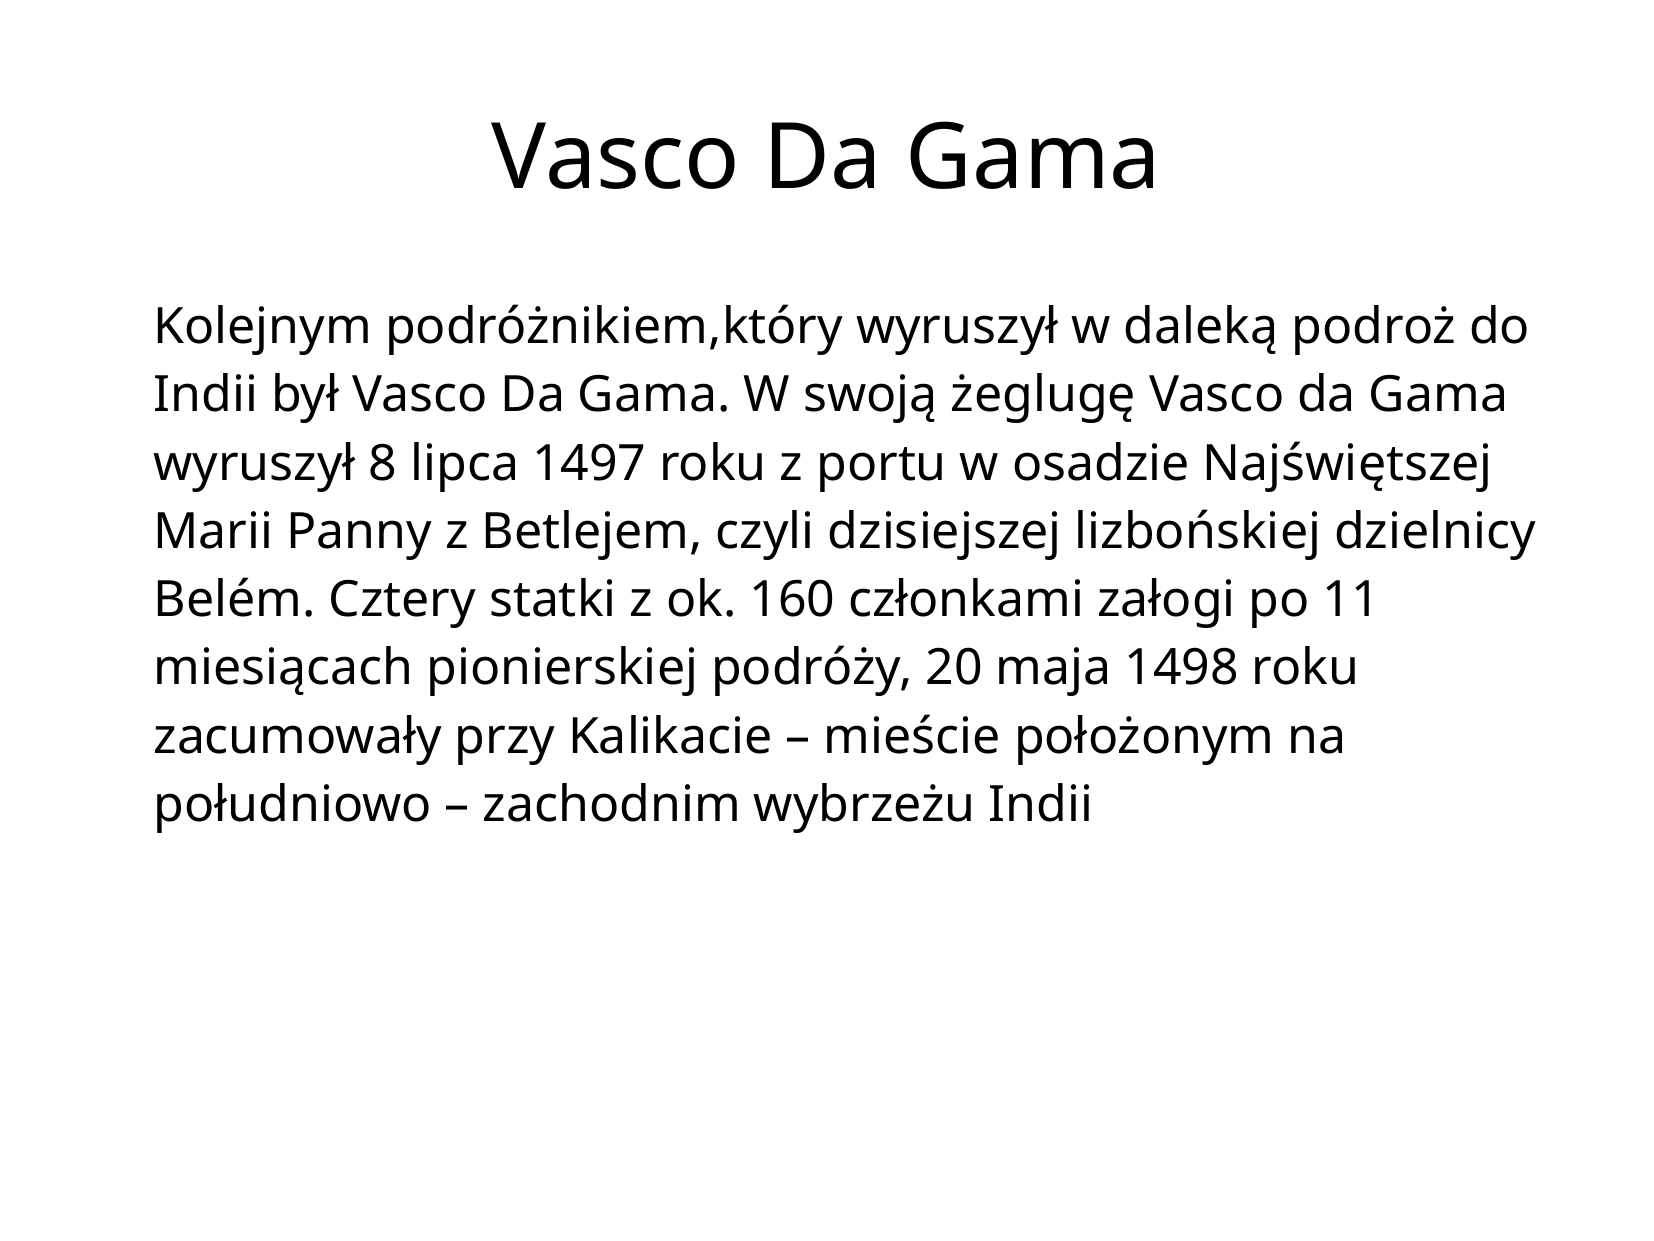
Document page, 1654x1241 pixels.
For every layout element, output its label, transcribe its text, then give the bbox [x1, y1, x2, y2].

title Vasco Da Gama [82, 49, 1571, 257]
list Kolejnym podróżnikiem,który wyruszył w daleką podroż do Indii był Vasco Da Gama. W swoją żeglugę Vasco da Gama wyruszył 8 lipca 1497 roku z portu w osadzie Najświętszej Marii Panny z Betlejem, czyli dzisiejszej lizbońskiej dzielnicy Belém. Cztery statki z ok. 160 członkami załogi po 11 miesiącach pionierskiej podróży, 20 maja 1498 roku zacumowały przy Kalikacie – mieście położonym na południowo – zachodnim wybrzeżu Indii [82, 290, 1571, 1010]
